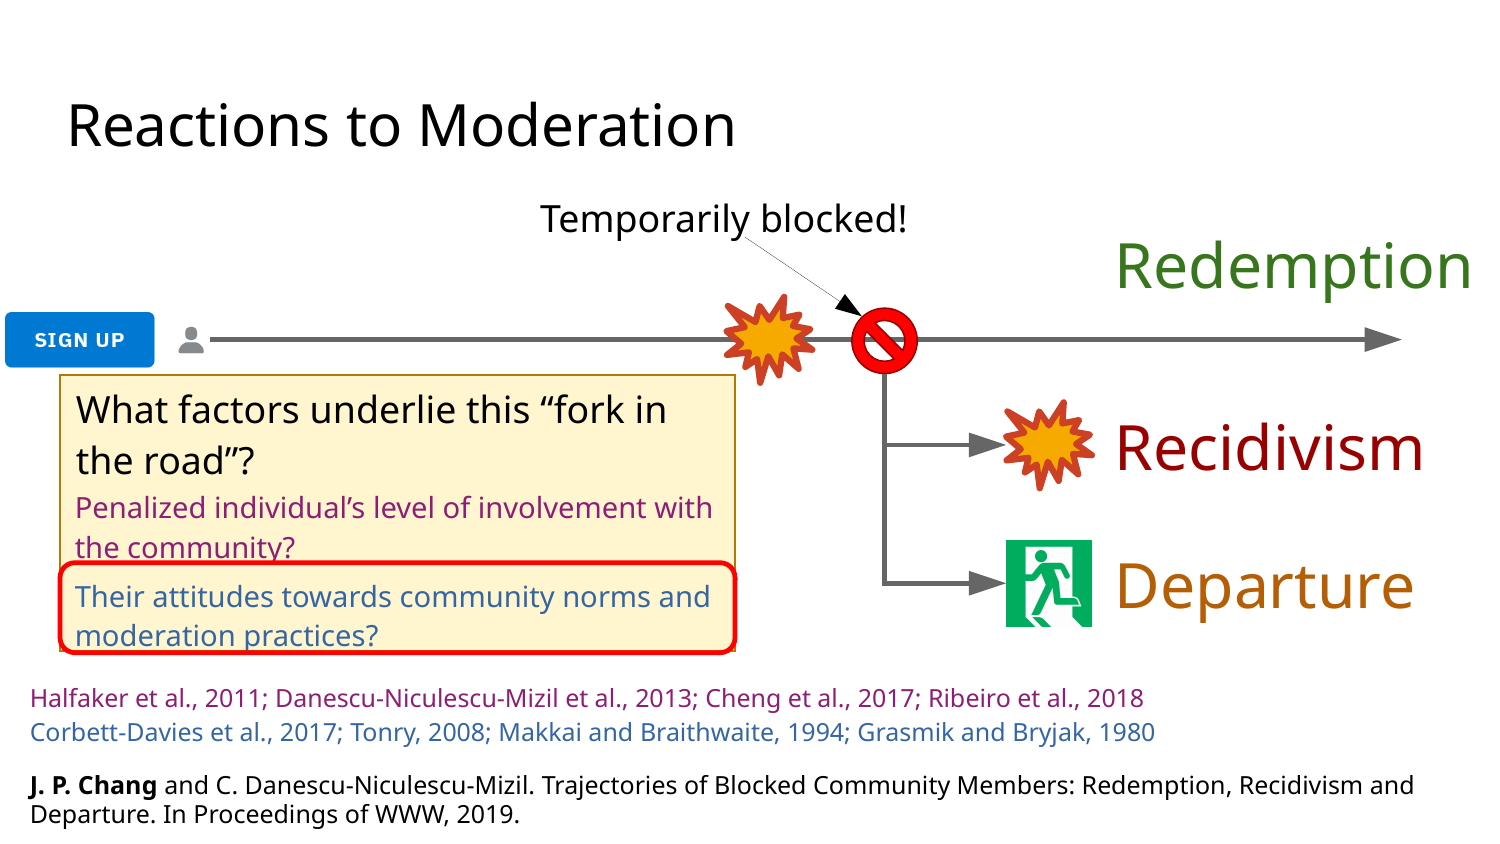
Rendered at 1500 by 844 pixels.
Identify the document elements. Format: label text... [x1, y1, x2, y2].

picture [0, 307, 210, 373]
text_box J. P. Chang and C. Danescu-Niculescu-Mizil. Trajectories of Blocked Community Members: Redemption, Recidivism and Departure. In Proceedings of WWW, 2019. [14, 754, 1480, 828]
text_box [1006, 402, 1092, 489]
text_box Penalized individual’s level of involvement with the community? Their attitudes towards community norms and moderation practices? [60, 480, 736, 568]
text_box [726, 296, 813, 383]
text_box Redemption [1099, 204, 1497, 317]
title Reactions to Moderation [51, 72, 1449, 167]
text_box Recidivism [1099, 389, 1497, 501]
text_box Temporarily blocked! [525, 185, 912, 248]
picture [1006, 540, 1092, 627]
text_box [851, 308, 918, 374]
text_box What factors underlie this “fork in the road”? [60, 375, 736, 480]
text_box Halfaker et al., 2011; Danescu-Niculescu-Mizil et al., 2013; Cheng et al., 2017; Ribeiro et al., 2018 Corbett-Davies et al., 2017; Tonry, 2008; Makkai and Braithwaite, 1994; Grasmik and Bryjak, 1980 [15, 672, 1176, 751]
text_box Departure [1099, 527, 1497, 639]
text_box Penalized individual’s level of involvement with the community? Their attitudes towards community norms and moderation practices? [63, 566, 732, 650]
